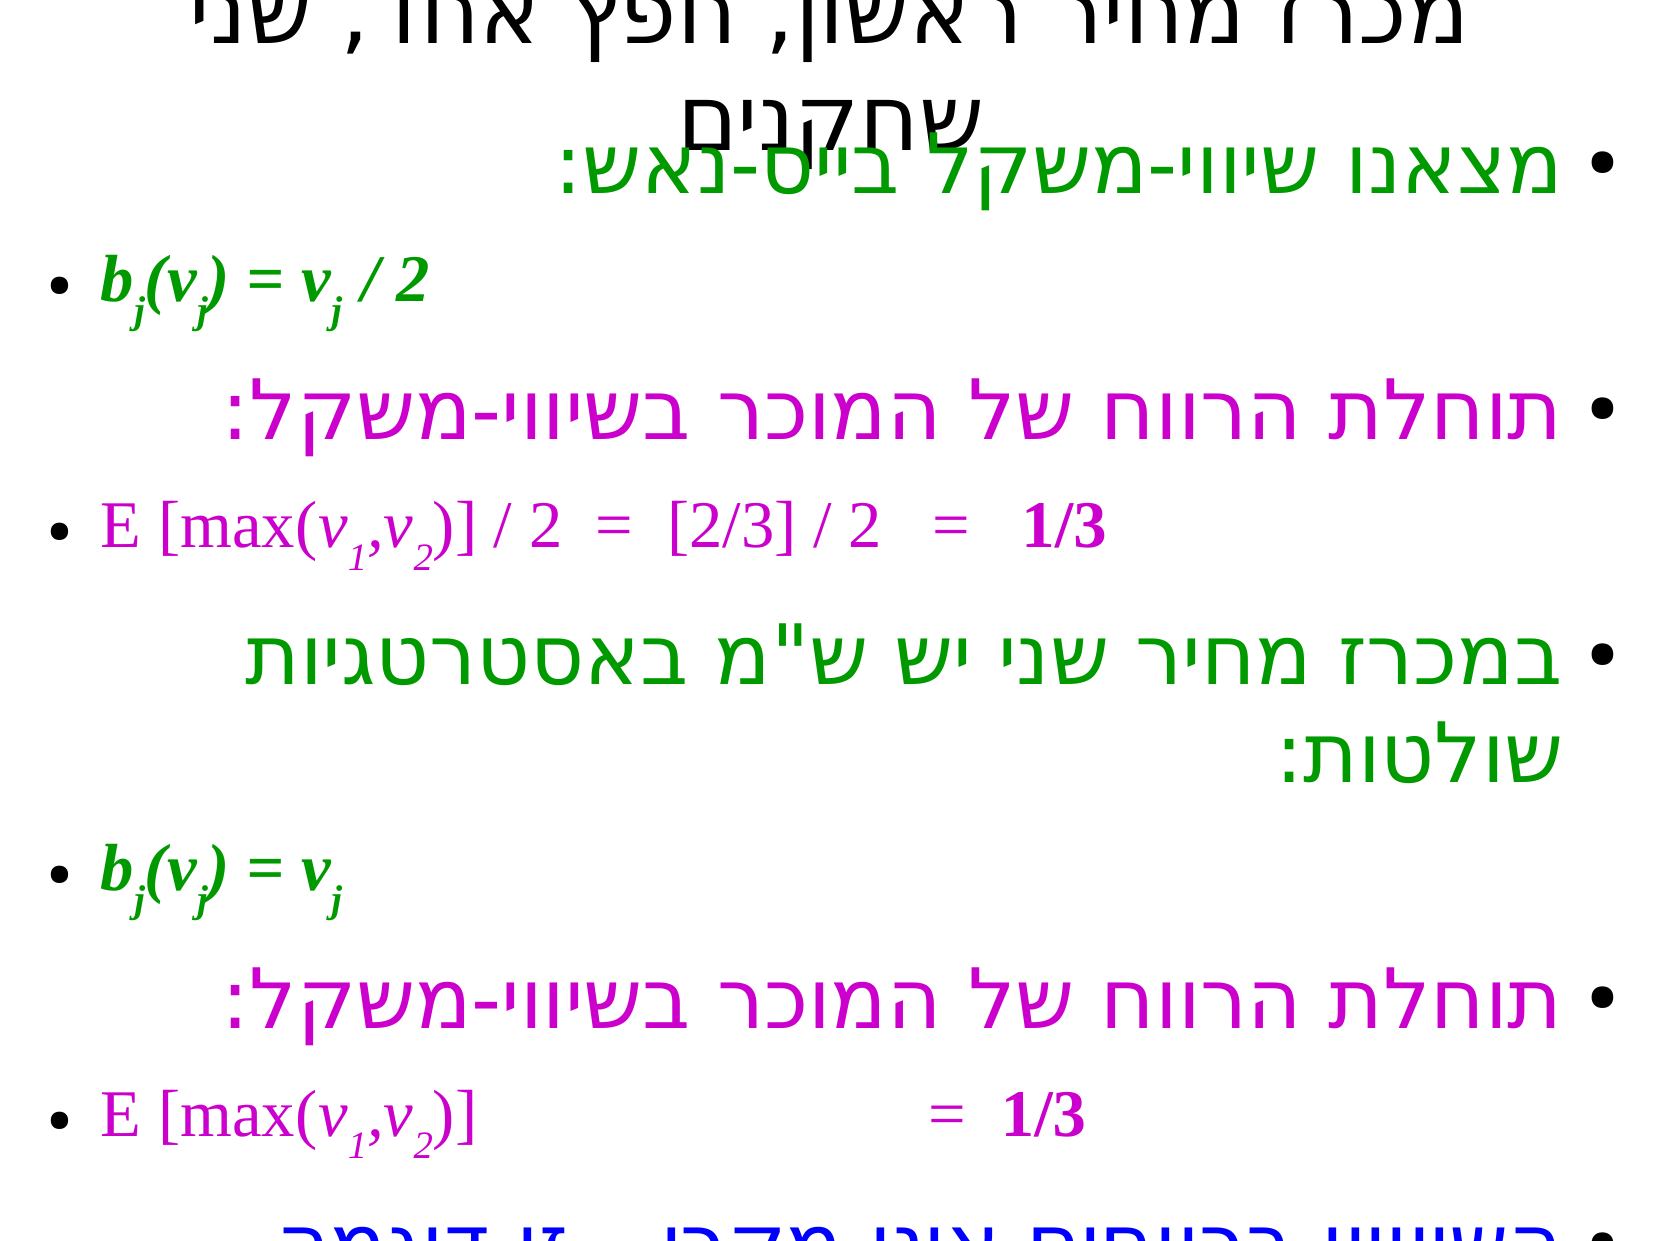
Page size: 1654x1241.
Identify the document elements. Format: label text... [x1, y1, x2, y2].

list מצאנו שיווי-משקל בייס-נאש: bj(vj) = vj / 2 תוחלת הרווח של המוכר בשיווי-משקל: E [max(v1,v2)] / 2 = [2/3] / 2 = 1/3 במכרז מחיר שני יש ש"מ באסטרטגיות שולטות: bj(vj) = vj תוחלת הרווח של המוכר בשיווי-משקל: E [max(v1,v2)] = 1/3 השיוויון ברווחים אינו מקרי – זו דוגמה למשפט שקילות הרווח – Revenue Equivalence. [30, 115, 1636, 1241]
title מכרז מחיר ראשון, חפץ אחד, שני שחקנים [86, 13, 1576, 115]
